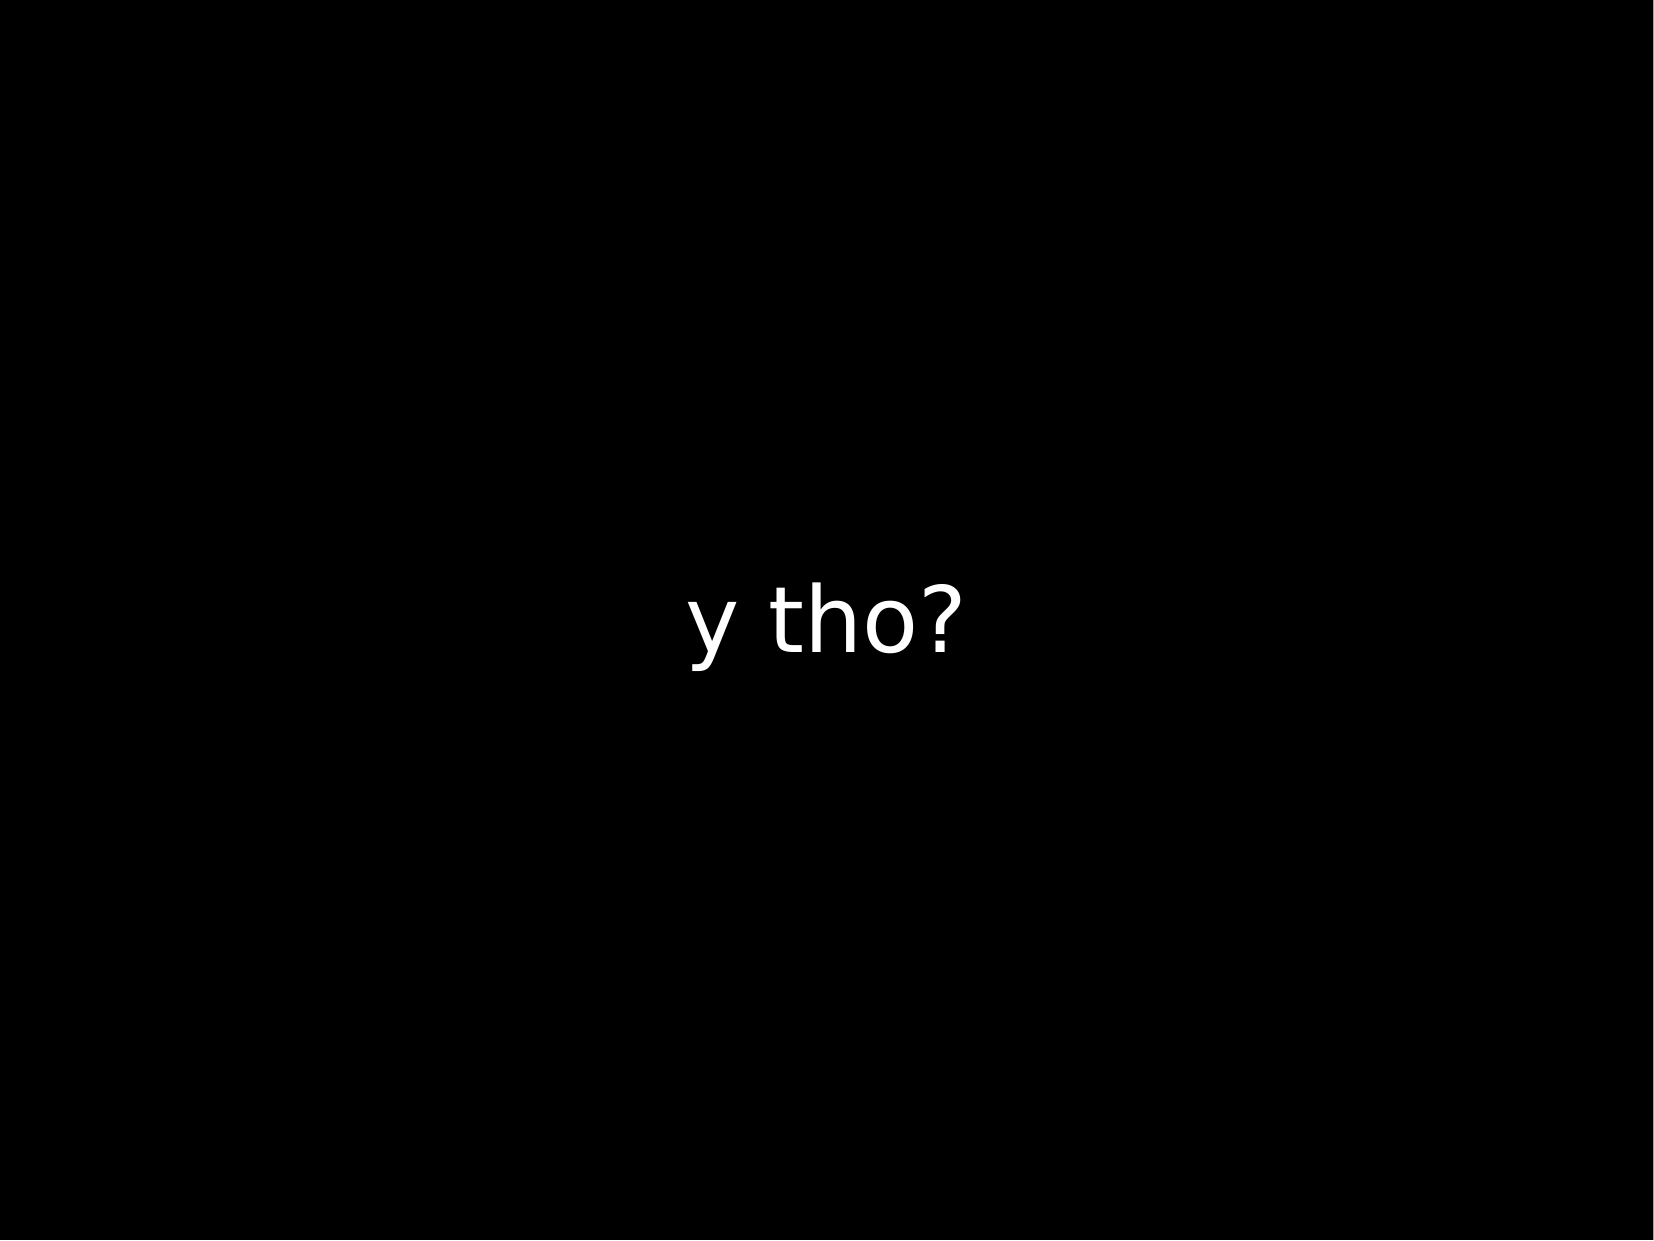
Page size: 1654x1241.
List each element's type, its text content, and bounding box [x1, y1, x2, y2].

text_box y tho? [670, 559, 983, 681]
